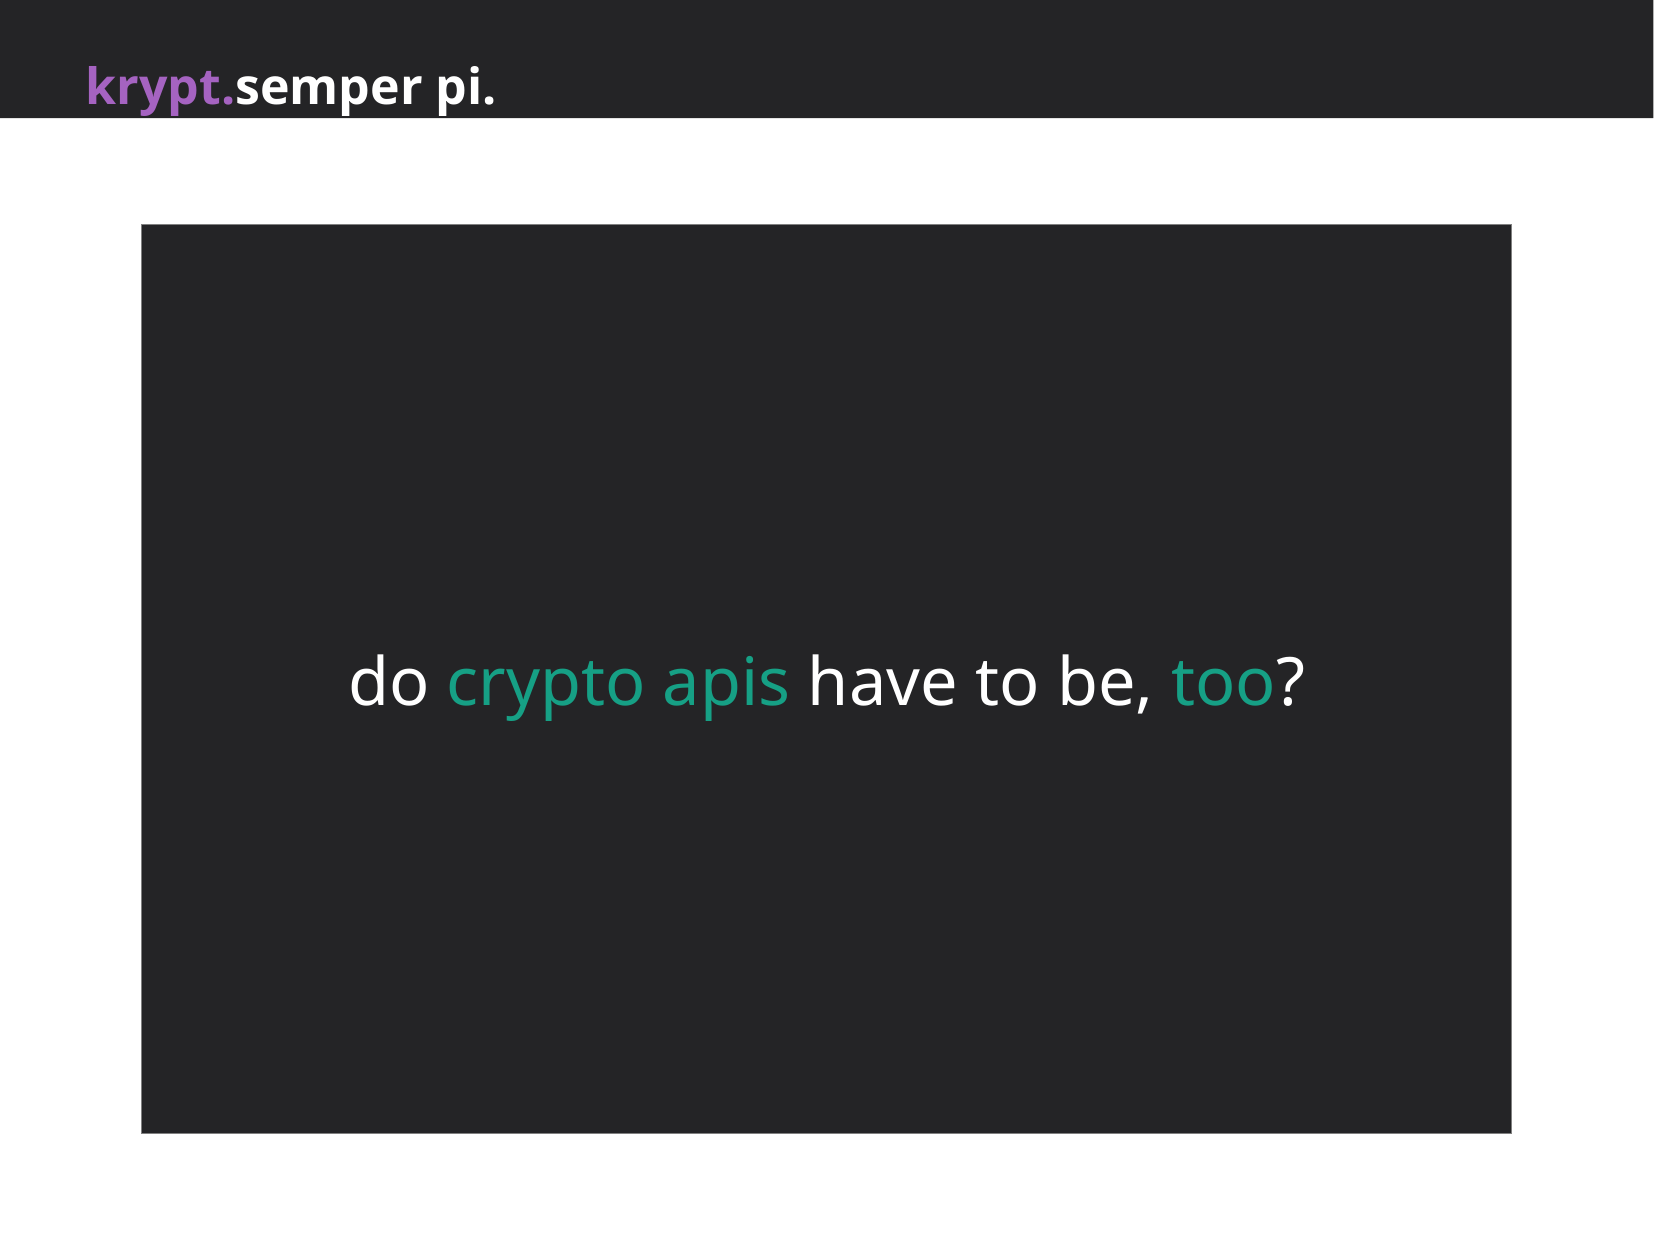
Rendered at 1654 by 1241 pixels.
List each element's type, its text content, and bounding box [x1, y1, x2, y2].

text_box do crypto apis have to be, too? [141, 224, 1512, 1134]
text_box [165, 531, 1441, 1087]
text_box krypt.semper pi. [70, 43, 544, 119]
text_box [0, 0, 1654, 119]
